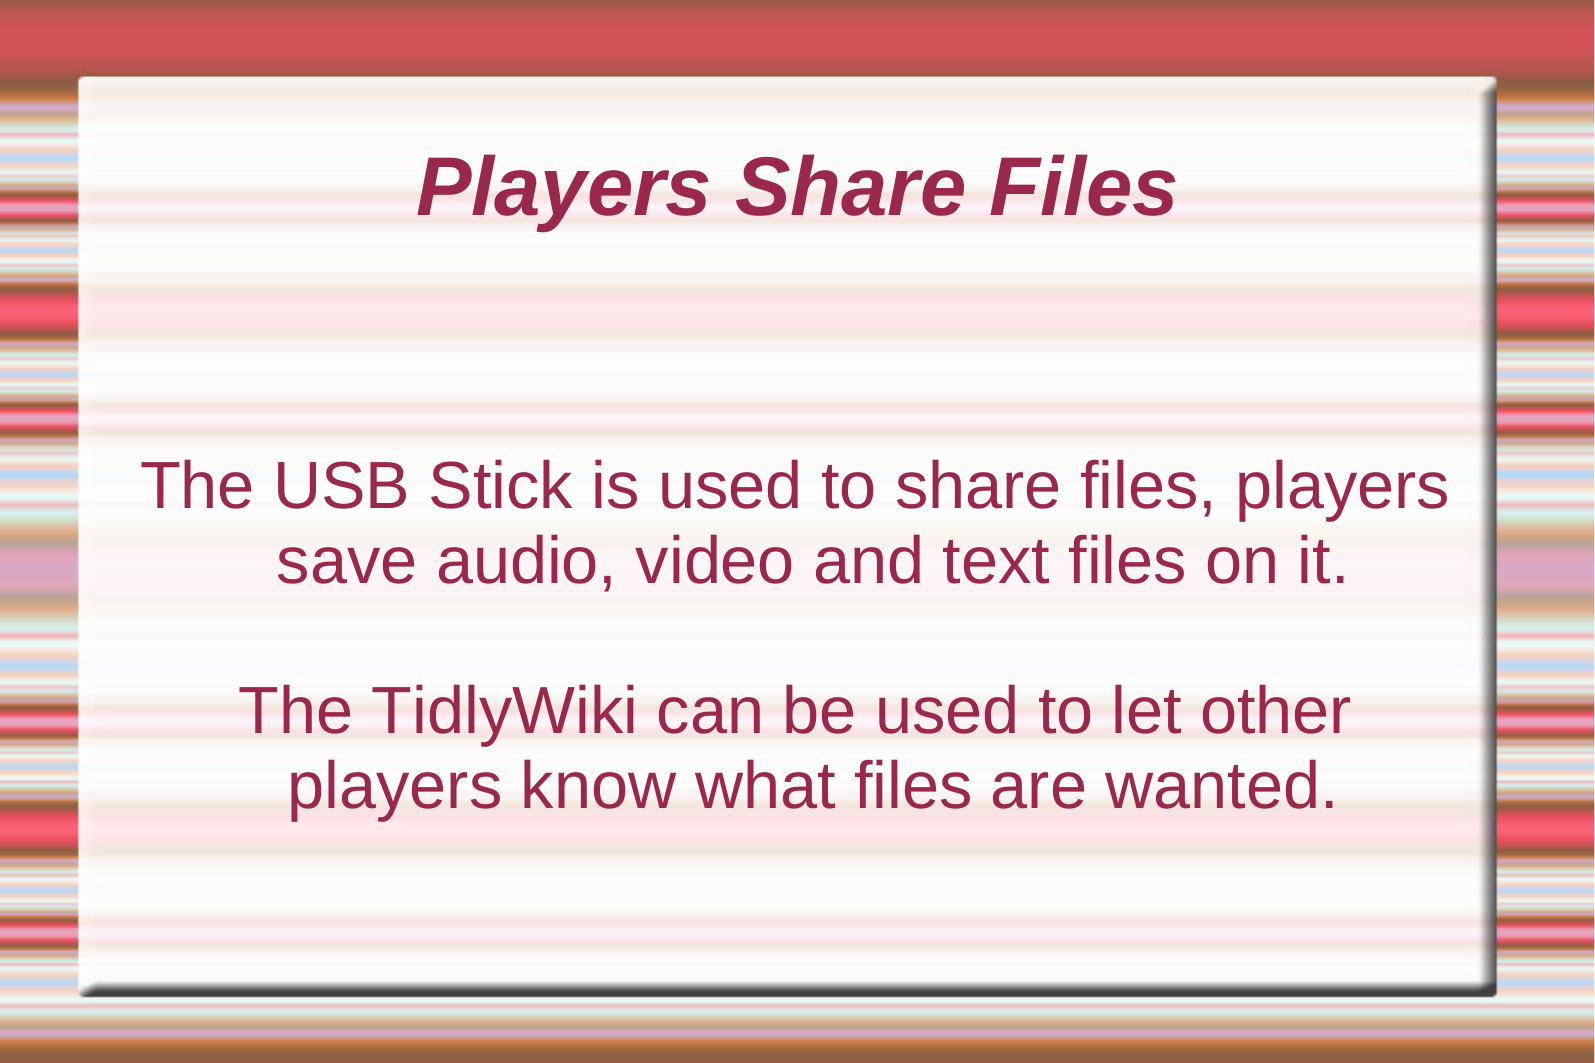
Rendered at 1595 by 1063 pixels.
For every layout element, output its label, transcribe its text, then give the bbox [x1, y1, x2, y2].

subtitle The USB Stick is used to share files, players save audio, video and text files on it. The TidlyWiki can be used to let other players know what files are wanted. [130, 300, 1462, 971]
title Players Share Files [117, 98, 1479, 276]
picture [0, 0, 1595, 1063]
